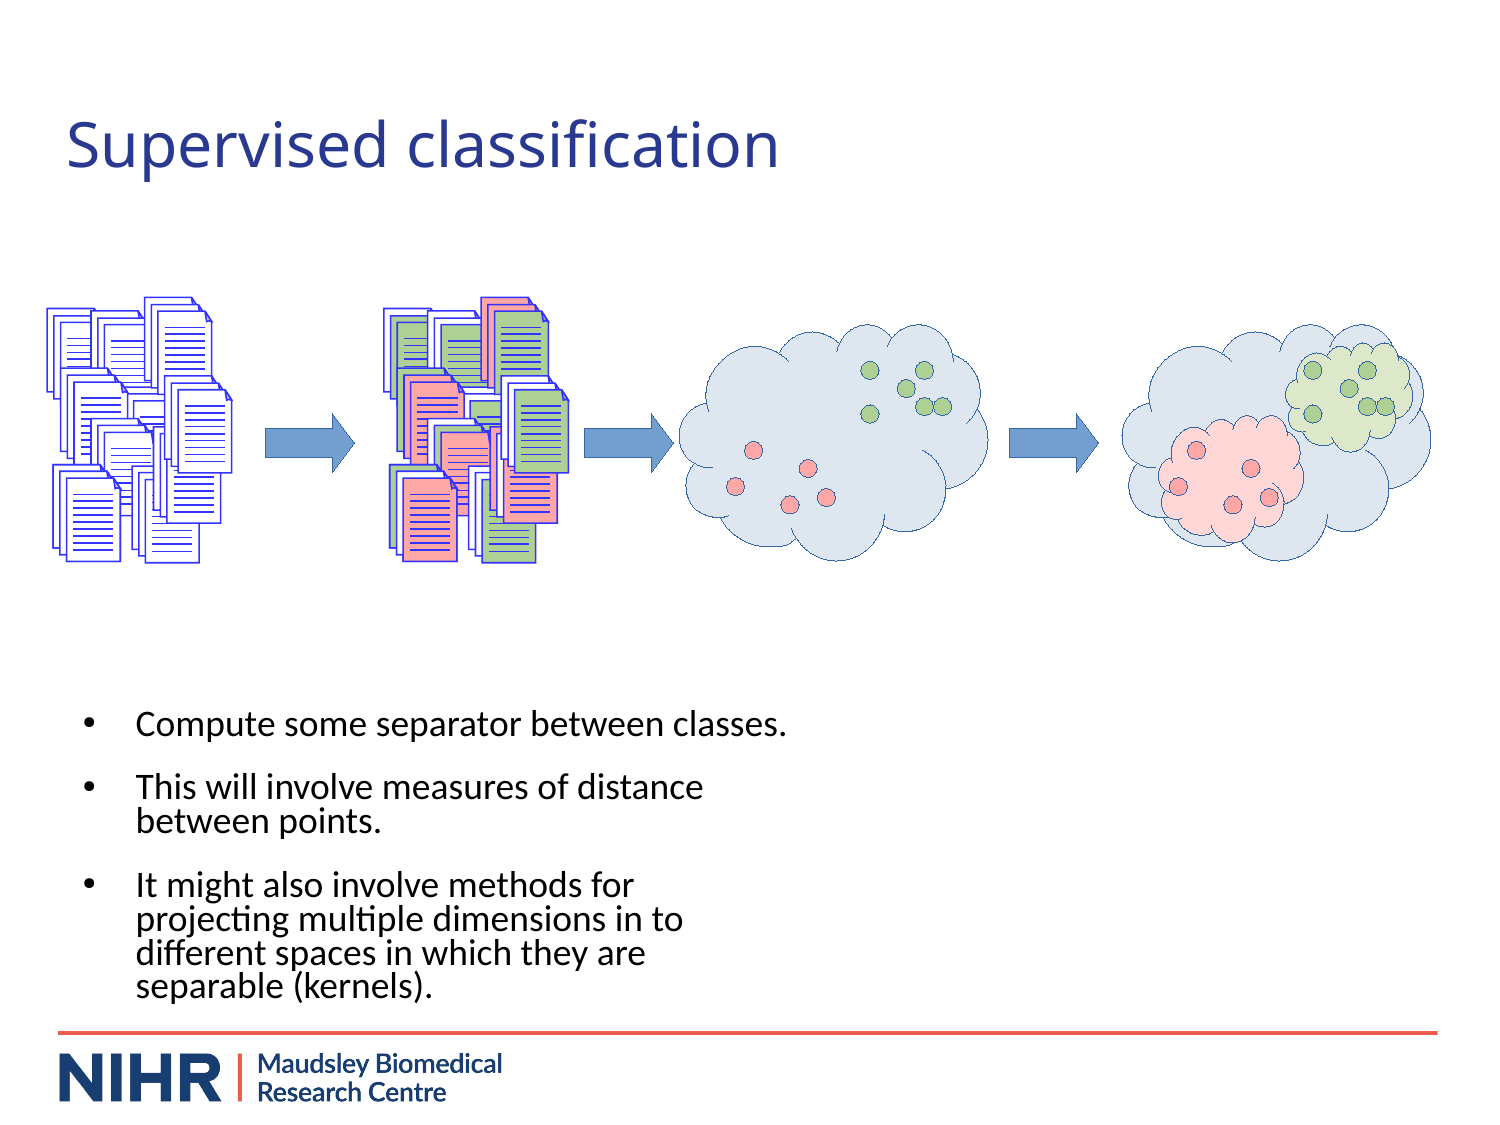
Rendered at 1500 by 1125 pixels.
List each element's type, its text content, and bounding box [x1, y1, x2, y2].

text_box [383, 297, 569, 563]
text_box [679, 324, 989, 562]
text_box [47, 297, 232, 563]
text_box [1009, 413, 1099, 473]
text_box [584, 413, 674, 473]
picture [29, 1018, 531, 1125]
text_box [265, 413, 355, 473]
title Supervised classification [51, 89, 1450, 223]
text_box [1121, 324, 1431, 562]
list Compute some separator between classes. This will involve measures of distance between points. It might also involve methods for projecting multiple dimensions in to different spaces in which they are separable (kernels). [64, 708, 798, 939]
